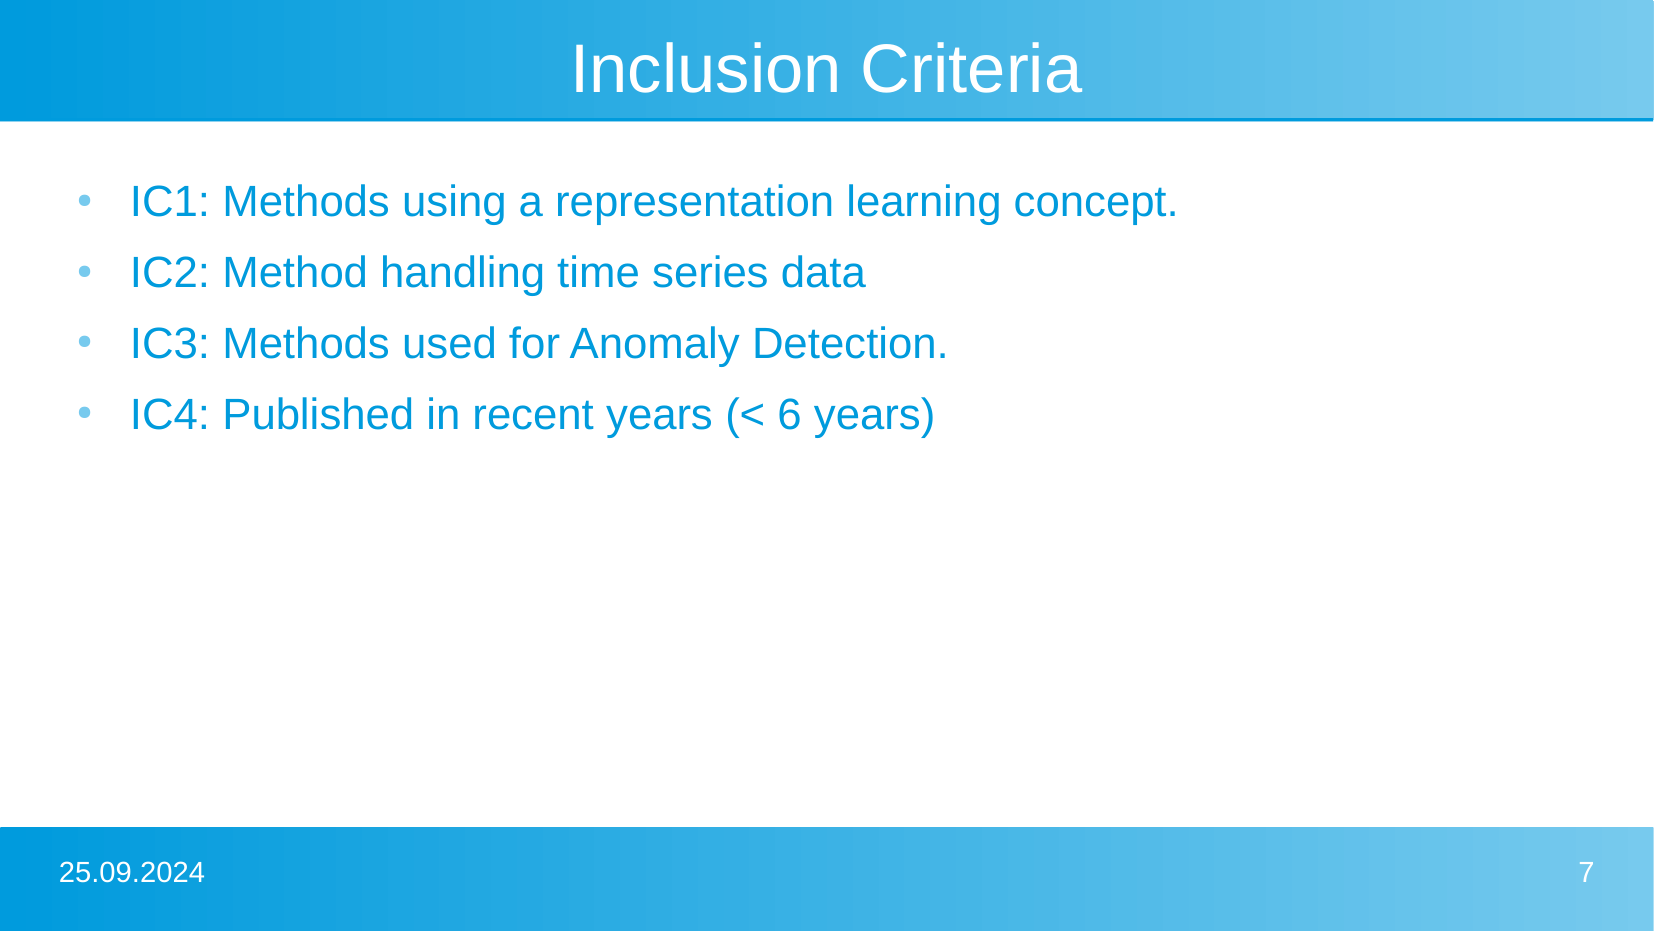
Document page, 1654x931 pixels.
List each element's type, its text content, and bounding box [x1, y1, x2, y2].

title Inclusion Criteria [59, 21, 1595, 116]
list IC1: Methods using a representation learning concept. IC2: Method handling time series data IC3: Methods used for Anomaly Detection. IC4: Published in recent years (< 6 years) [59, 177, 1506, 768]
